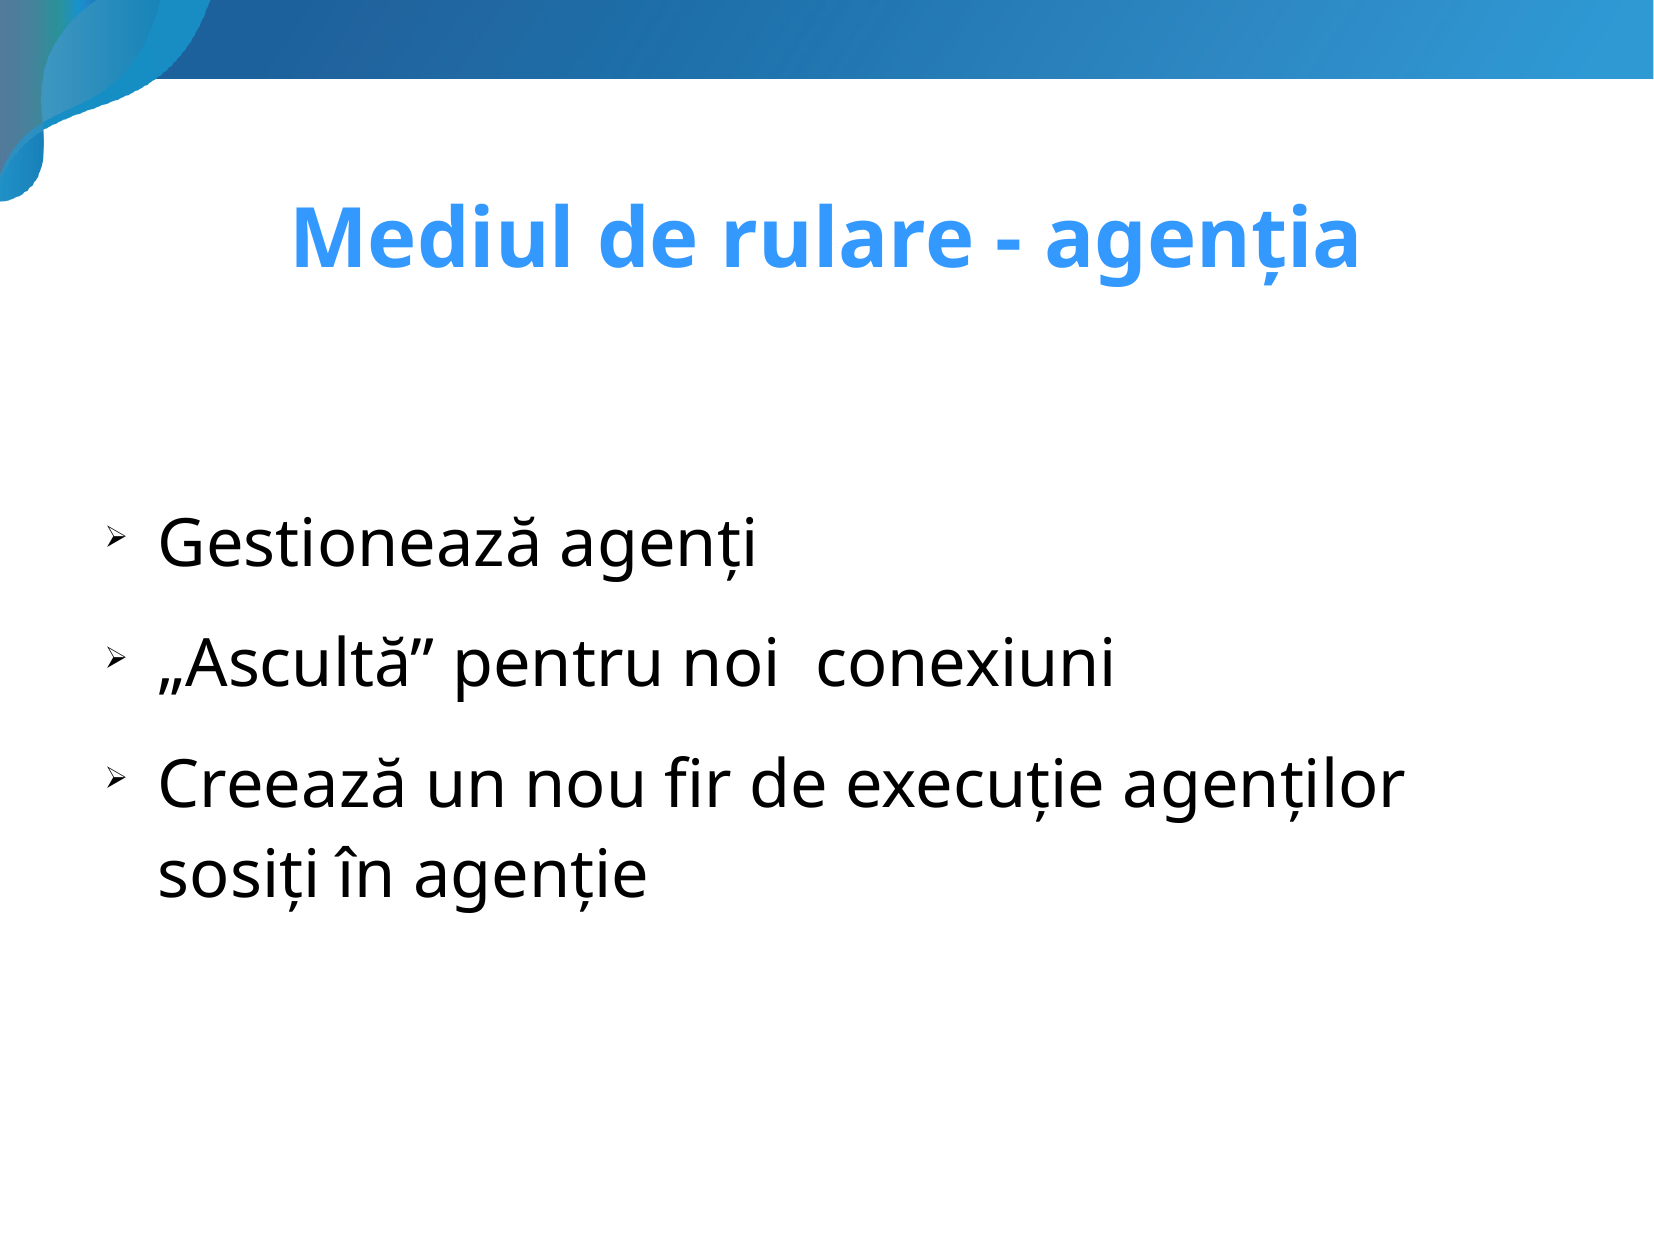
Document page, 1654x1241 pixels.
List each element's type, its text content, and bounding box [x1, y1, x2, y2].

list Gestionează agenți „Ascultă” pentru noi conexiuni Creează un nou fir de execuție agenților sosiți în agenție [86, 375, 1576, 1095]
title Mediul de rulare - agenția [82, 132, 1571, 340]
picture [0, 0, 1654, 1241]
